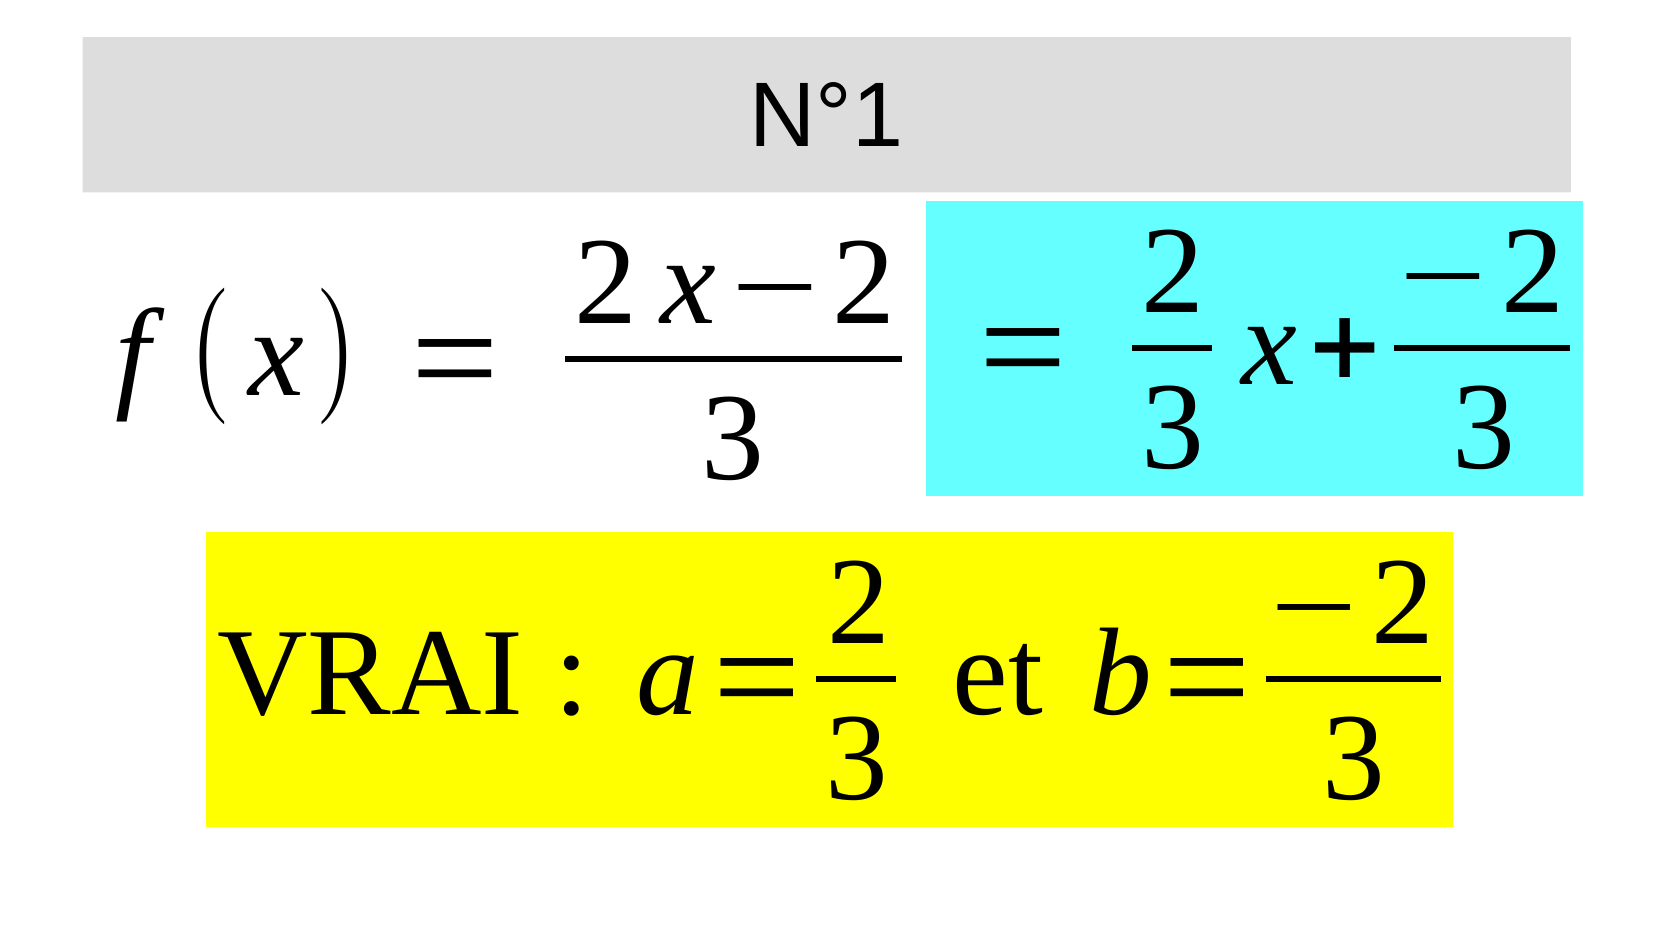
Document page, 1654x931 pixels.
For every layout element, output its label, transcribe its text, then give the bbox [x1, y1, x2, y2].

chart [206, 532, 1453, 827]
title N°1 [82, 37, 1571, 193]
chart [925, 201, 1583, 497]
chart [82, 212, 915, 508]
